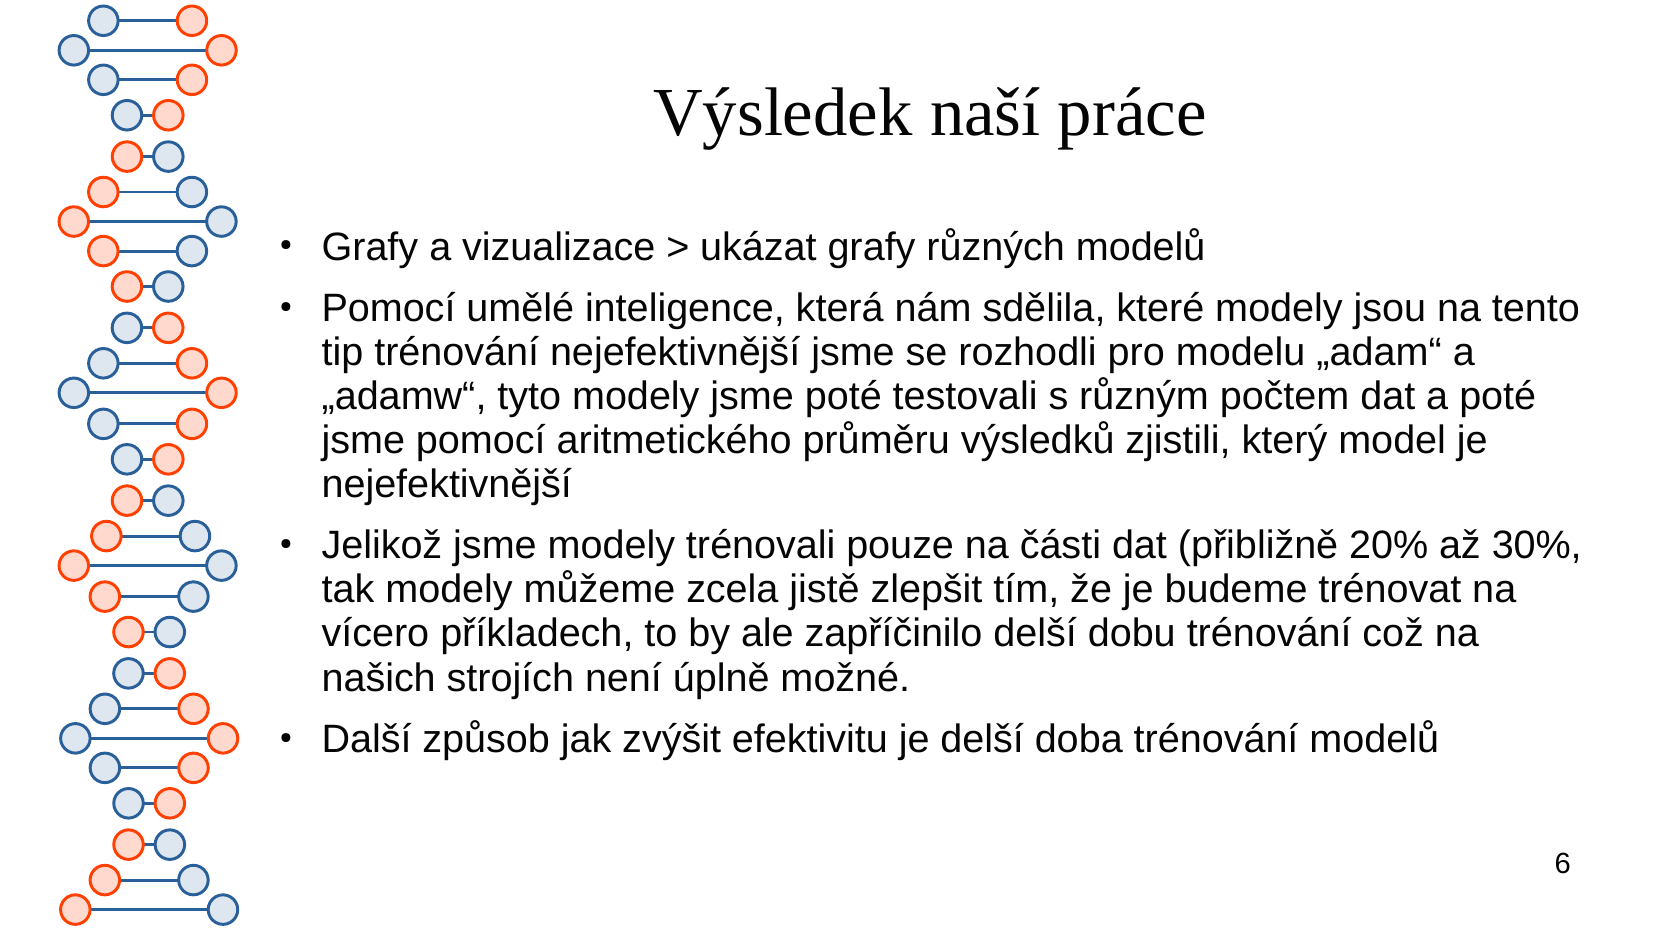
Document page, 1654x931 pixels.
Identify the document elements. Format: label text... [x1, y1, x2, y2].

list Grafy a vizualizace > ukázat grafy různých modelů Pomocí umělé inteligence, která nám sdělila, které modely jsou na tento tip trénování nejefektivnější jsme se rozhodli pro modelu „adam“ a „adamw“, tyto modely jsme poté testovali s různým počtem dat a poté jsme pomocí aritmetického průměru výsledků zjistili, který model je nejefektivnější Jelikož jsme modely trénovali pouze na části dat (přibližně 20% až 30%, tak modely můžeme zcela jistě zlepšit tím, že je budeme trénovat na vícero příkladech, to by ale zapříčinilo delší dobu trénování což na našich strojích není úplně možné. Další způsob jak zvýšit efektivitu je delší doba trénování modelů [265, 224, 1595, 764]
title Výsledek naší práce [265, 35, 1595, 189]
